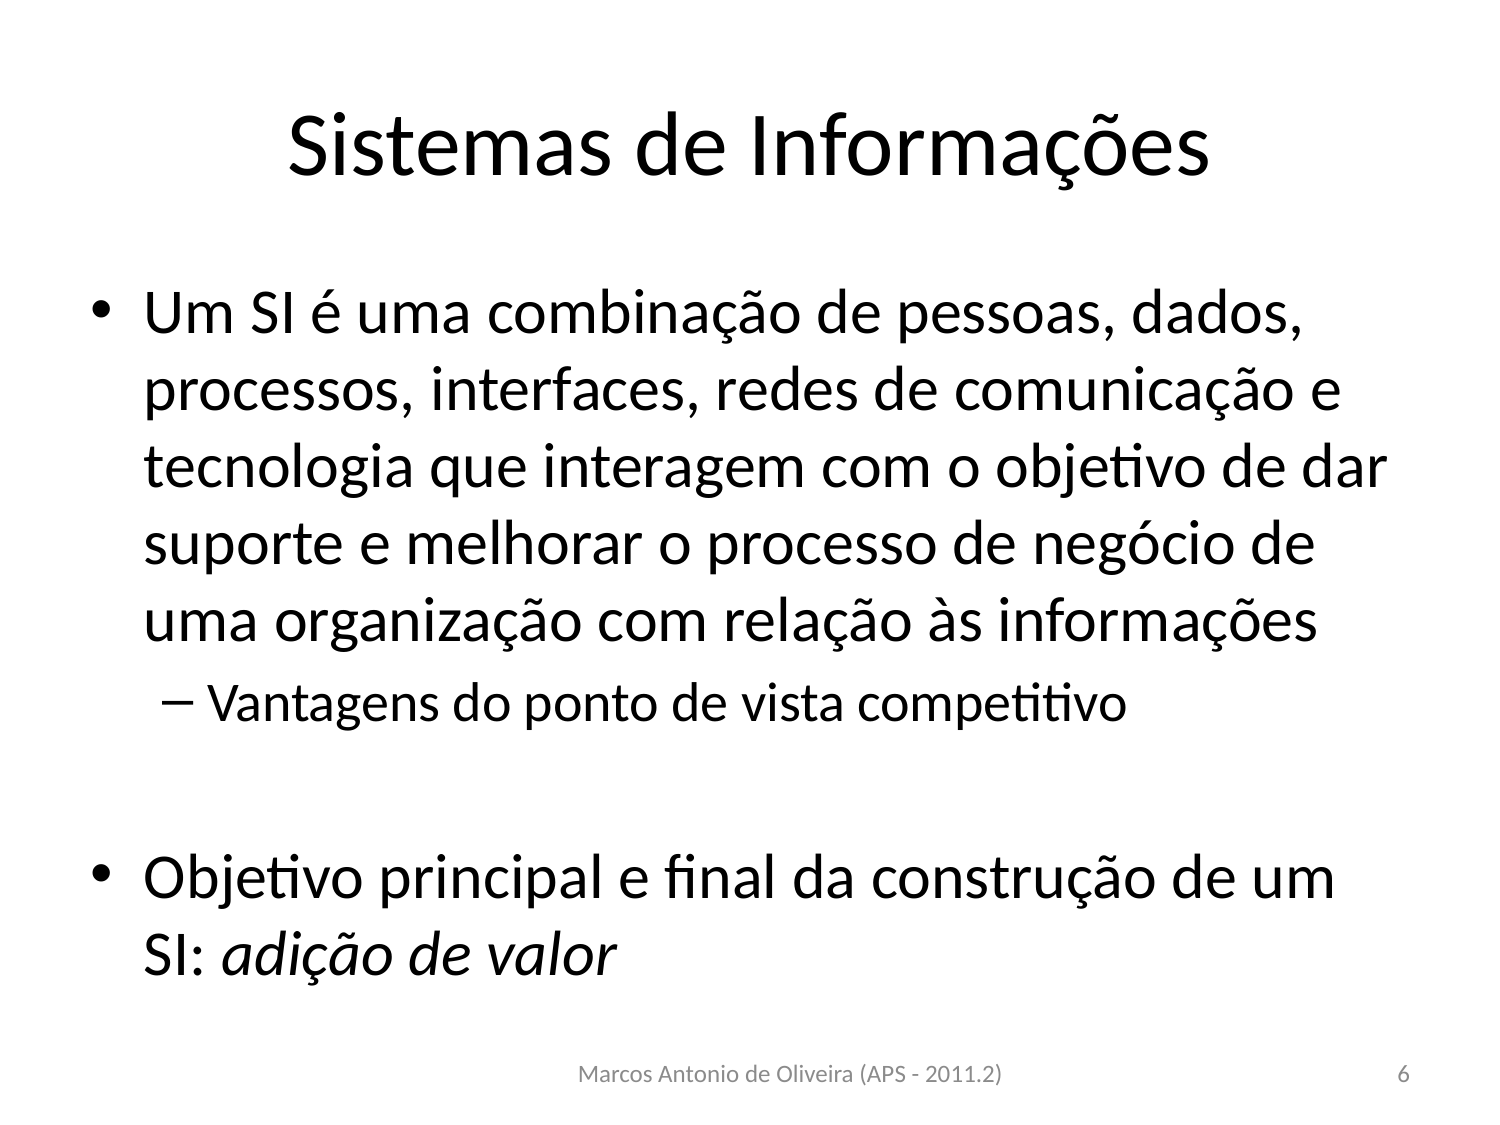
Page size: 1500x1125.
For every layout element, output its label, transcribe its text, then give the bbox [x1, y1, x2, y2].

slide_number <número> [1074, 1042, 1425, 1103]
list Um SI é uma combinação de pessoas, dados, processos, interfaces, redes de comunicação e tecnologia que interagem com o objetivo de dar suporte e melhorar o processo de negócio de uma organização com relação às informações Vantagens do ponto de vista competitivo Objetivo principal e final da construção de um SI: adição de valor [75, 262, 1425, 1005]
footer Marcos Antonio de Oliveira (APS - 2011.2) [512, 1042, 1069, 1103]
title Sistemas de Informações [75, 45, 1425, 233]
